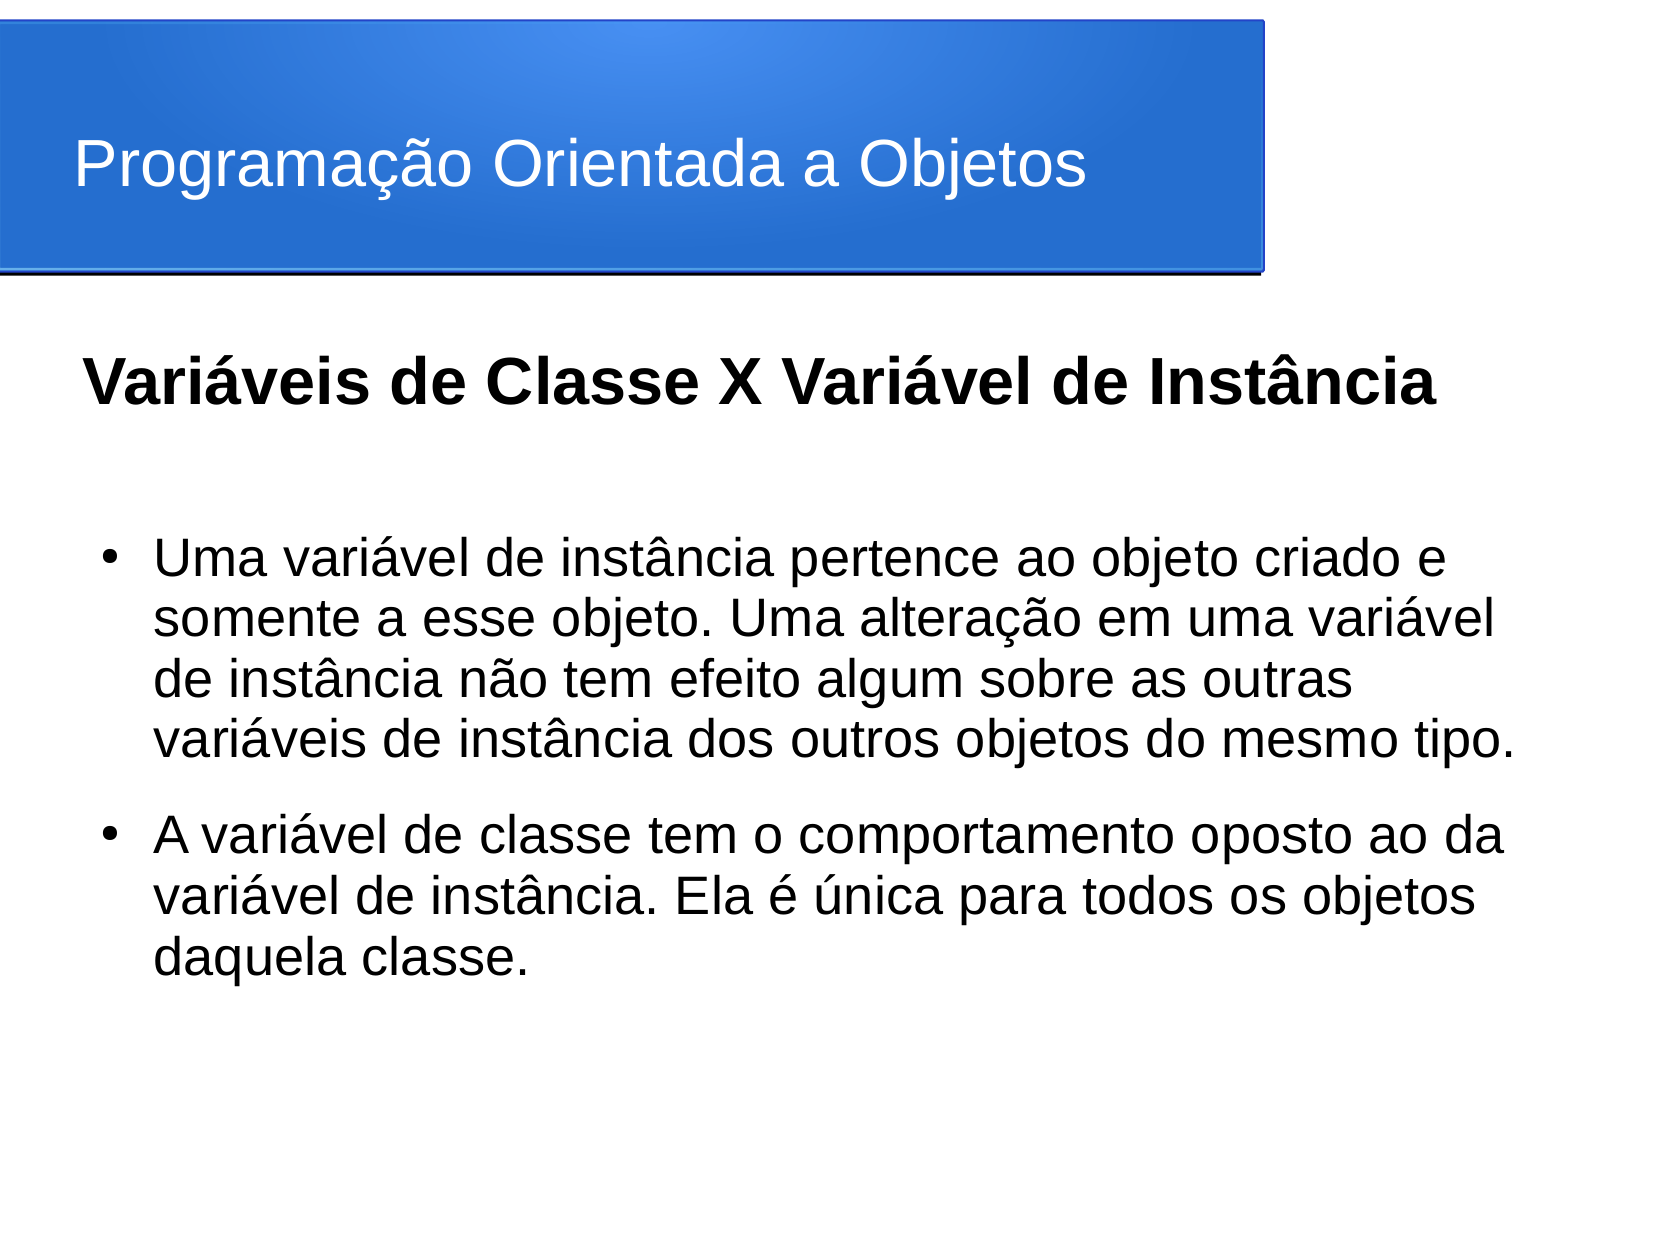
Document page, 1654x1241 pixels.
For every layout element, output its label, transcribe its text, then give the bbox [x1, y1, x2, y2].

text_box Programação Orientada a Objetos [73, 125, 1123, 201]
list Variáveis de Classe X Variável de Instância Uma variável de instância pertence ao objeto criado e somente a esse objeto. Uma alteração em uma variável de instância não tem efeito algum sobre as outras variáveis de instância dos outros objetos do mesmo tipo. A variável de classe tem o comportamento oposto ao da variável de instância. Ela é única para todos os objetos daquela classe. [82, 343, 1538, 1193]
